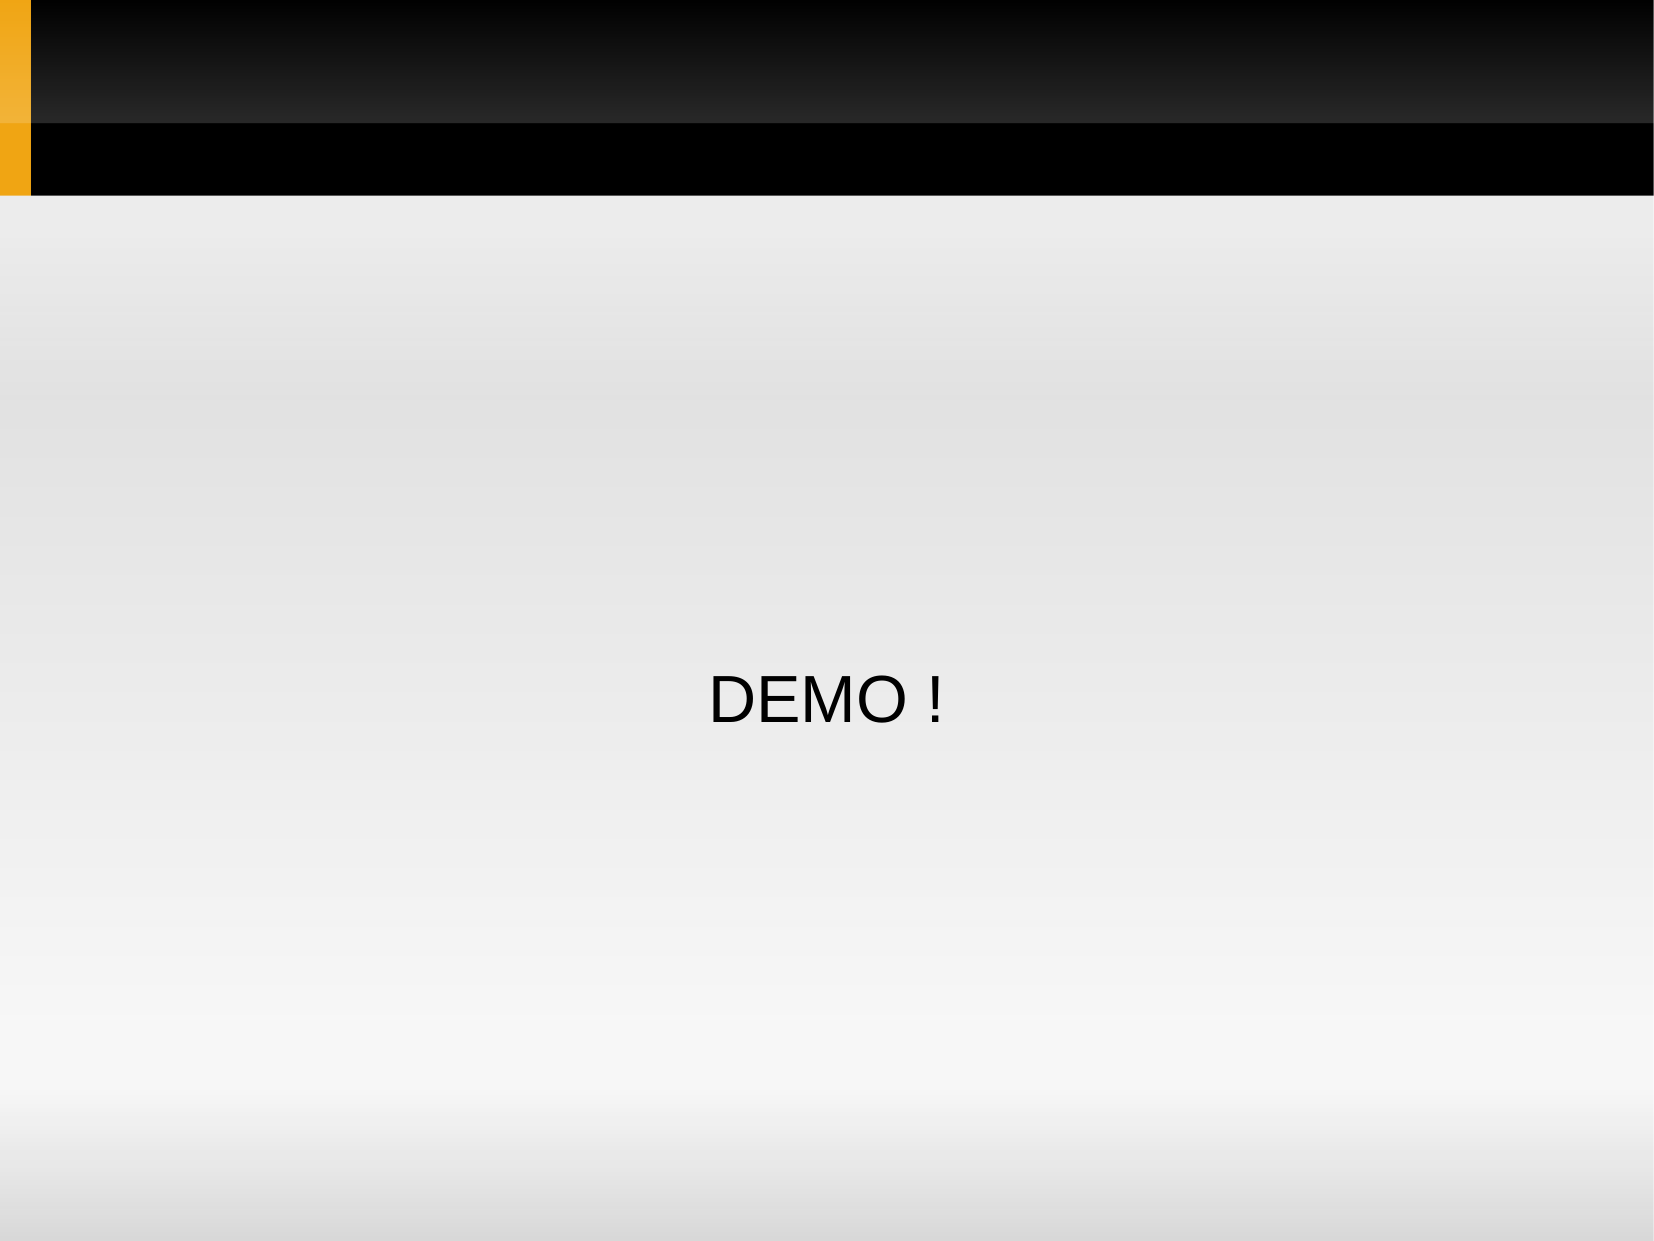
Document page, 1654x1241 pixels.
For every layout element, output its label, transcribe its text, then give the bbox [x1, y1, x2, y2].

subtitle DEMO ! [82, 290, 1571, 1109]
picture [0, 0, 1654, 1241]
